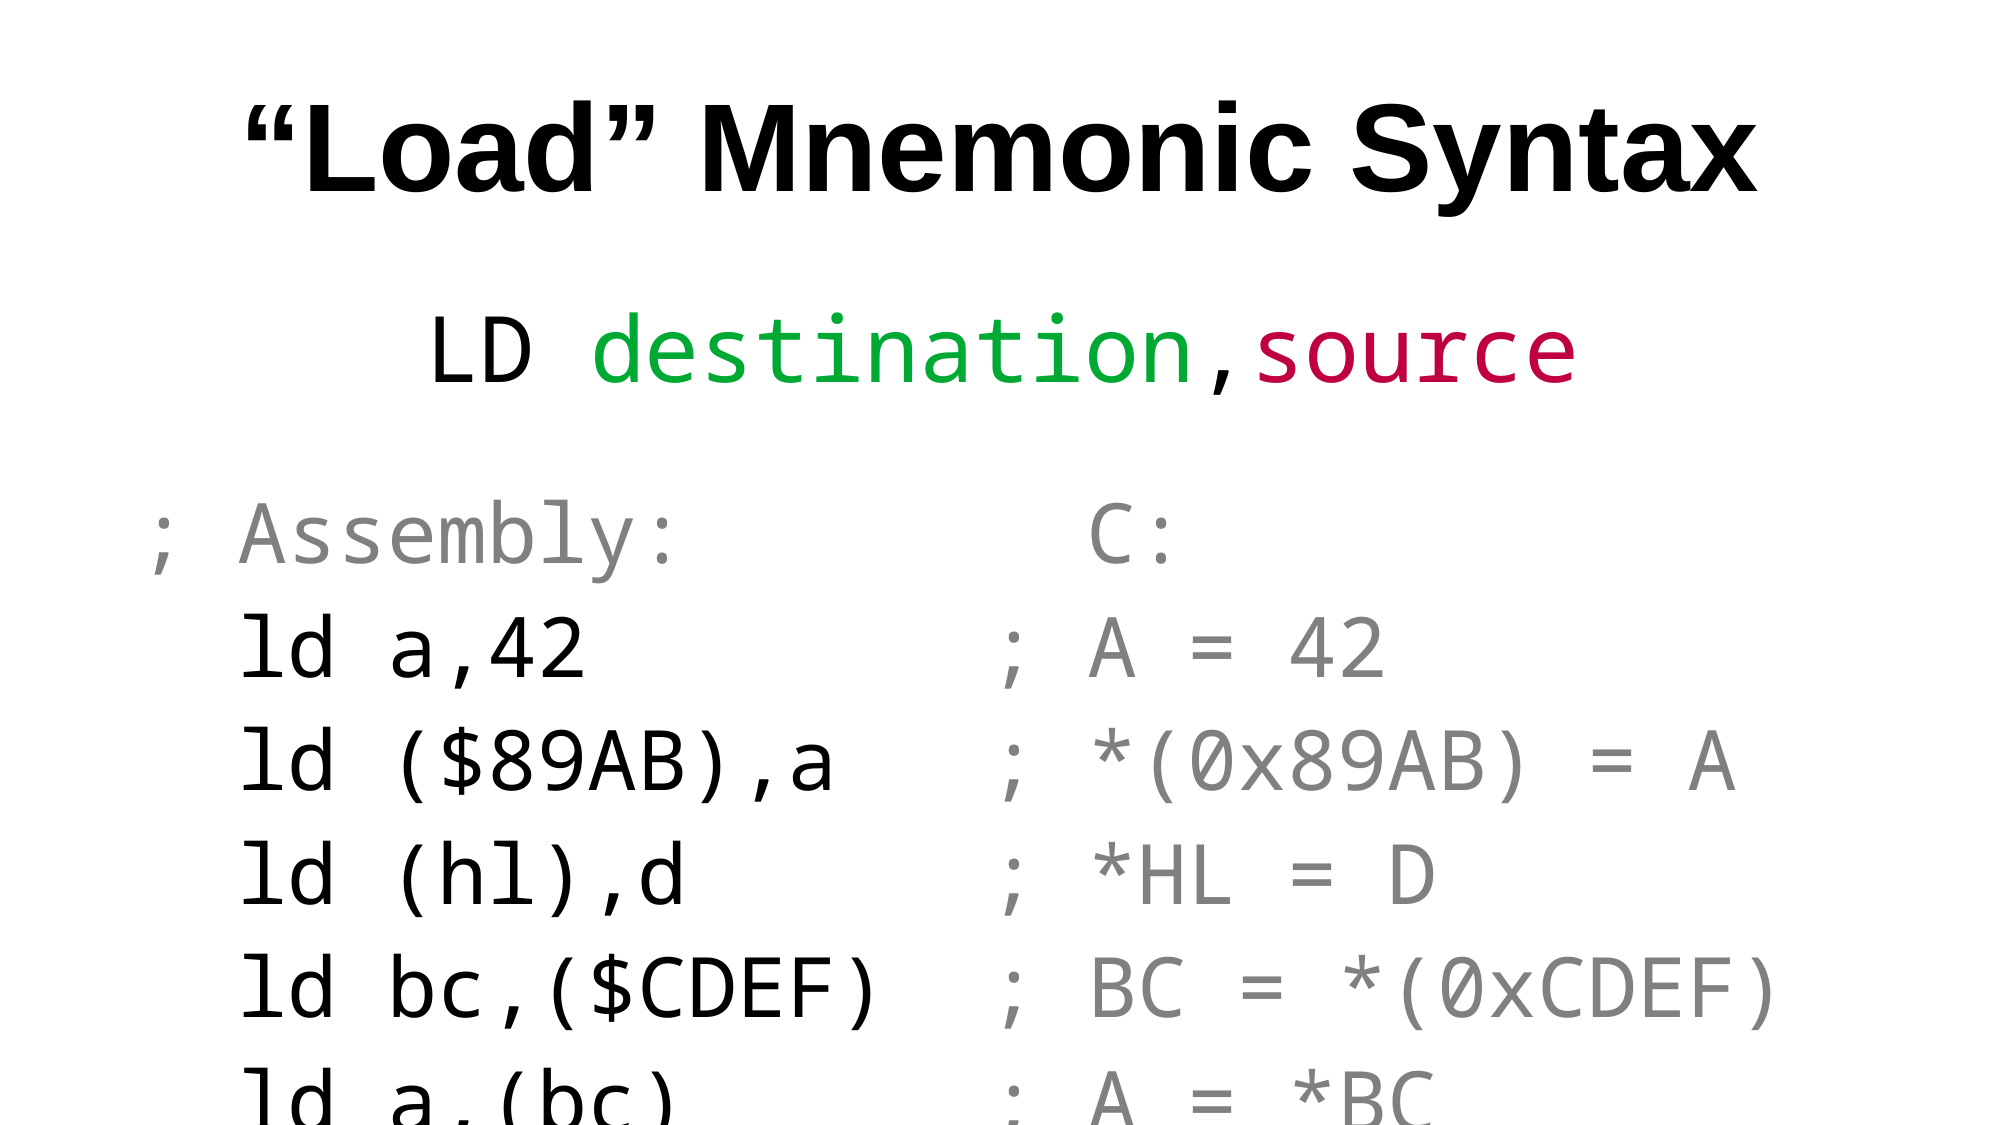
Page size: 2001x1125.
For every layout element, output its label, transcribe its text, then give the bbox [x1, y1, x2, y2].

text_box LD destination,source [410, 276, 1601, 395]
text_box ; Assembly: C: ld a,42 ; A = 42 ld ($89AB),a ; *(0x89AB) = A ld (hl),d ; *HL = D ld bc,($CDEF) ; BC = *(0xCDEF) ld a,(bc) ; A = *BC [122, 467, 1856, 1086]
title “Load” Mnemonic Syntax [137, 42, 1863, 260]
